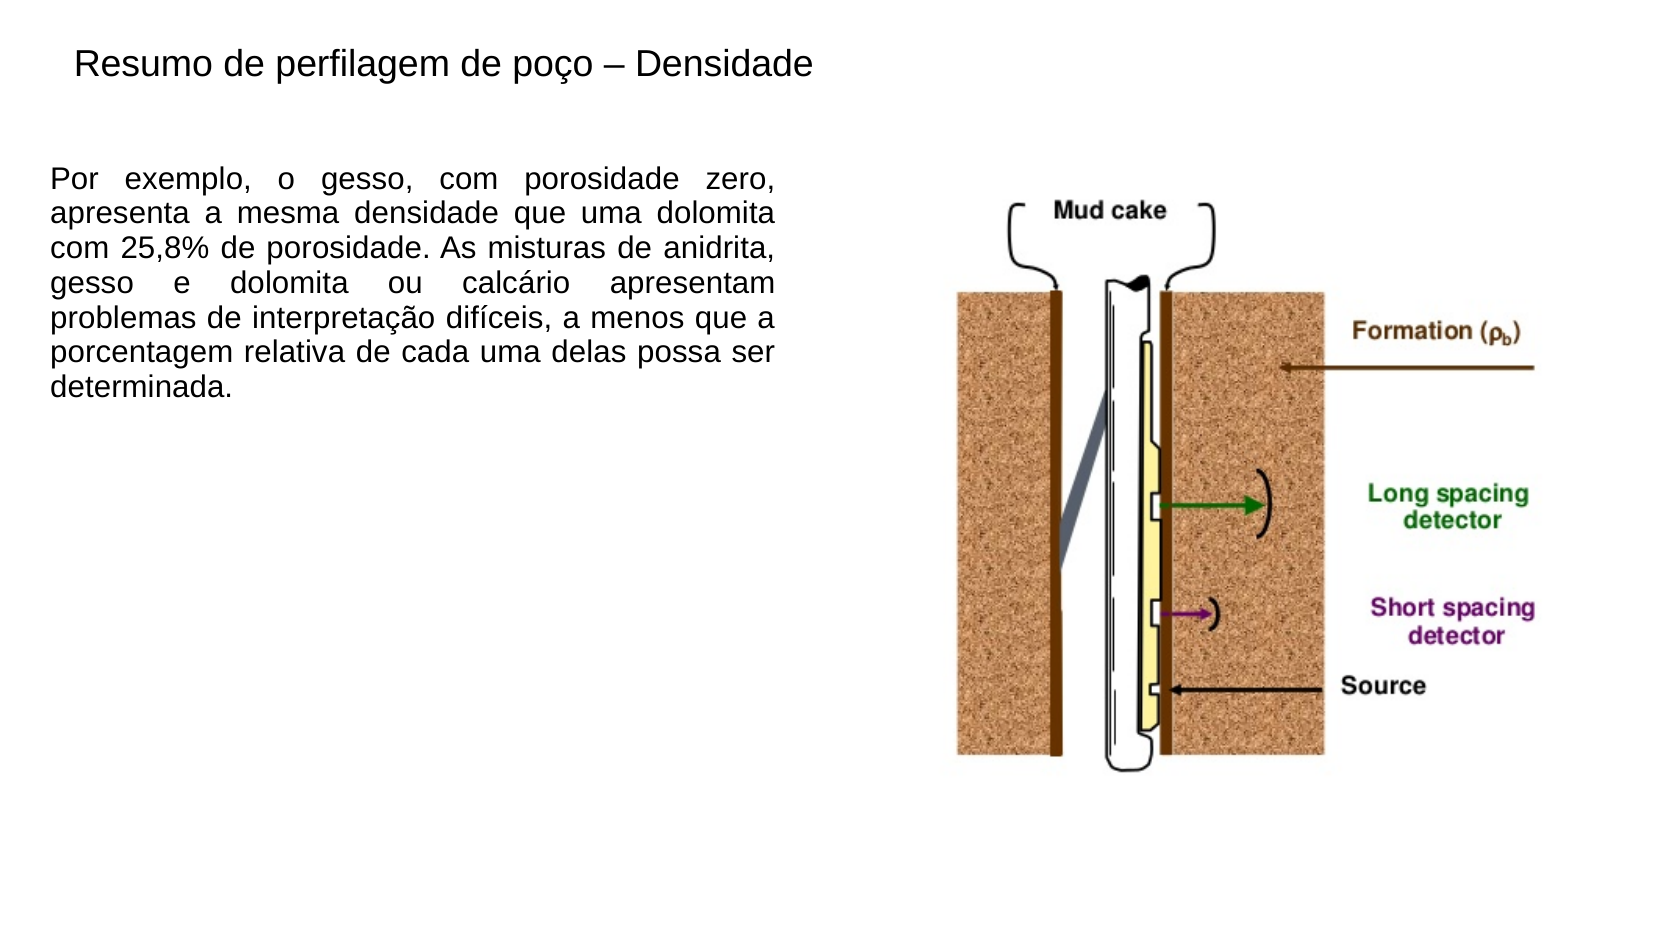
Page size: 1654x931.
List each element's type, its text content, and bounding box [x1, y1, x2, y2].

text_box Por exemplo, o gesso, com porosidade zero, apresenta a mesma densidade que uma dolomita com 25,8% de porosidade. As misturas de anidrita, gesso e dolomita ou calcário apresentam problemas de interpretação difíceis, a menos que a porcentagem relativa de cada uma delas possa ser determinada. [35, 153, 792, 412]
text_box Resumo de perfilagem de poço – Densidade [59, 35, 1123, 93]
picture [897, 153, 1548, 792]
